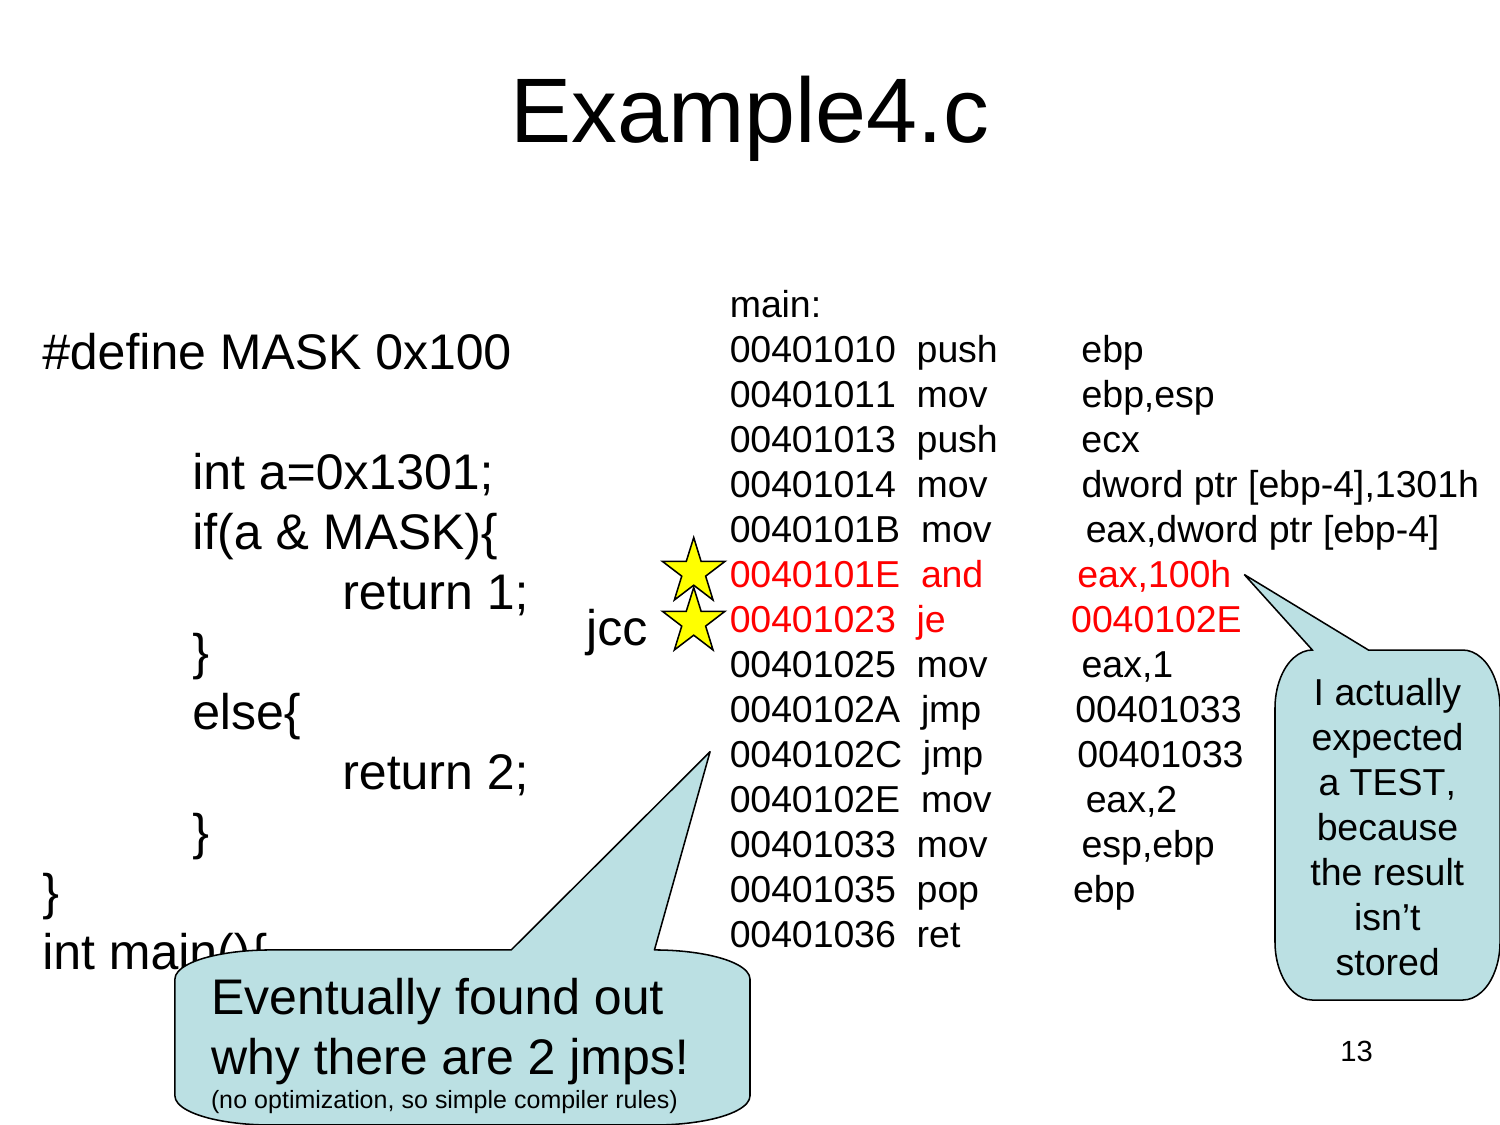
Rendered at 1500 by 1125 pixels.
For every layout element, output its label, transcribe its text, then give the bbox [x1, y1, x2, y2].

title Example4.c [112, 12, 1388, 201]
text_box Eventually found out why there are 2 jmps! (no optimization, so simple compiler rules) [174, 751, 751, 1125]
text_box #define MASK 0x100 int a=0x1301; if(a & MASK){ return 1; } else{ return 2; } } int main(){ [27, 311, 544, 988]
text_box jcc [571, 587, 663, 663]
text_box I actually expected a TEST, because the result isn’t stored [1244, 574, 1500, 1001]
text_box [662, 537, 726, 650]
text_box main: 00401010 push ebp 00401011 mov ebp,esp 00401013 push ecx 00401014 mov dword ptr [ebp-4],1301h 0040101B mov eax,dword ptr [ebp-4] 0040101E and eax,100h 00401023 je 0040102E 00401025 mov eax,1 0040102A jmp 00401033 0040102C jmp 00401033 0040102E mov eax,2 00401033 mov esp,ebp 00401035 pop ebp 00401036 ret [715, 272, 1500, 963]
text_box <number> [1074, 1025, 1388, 1101]
